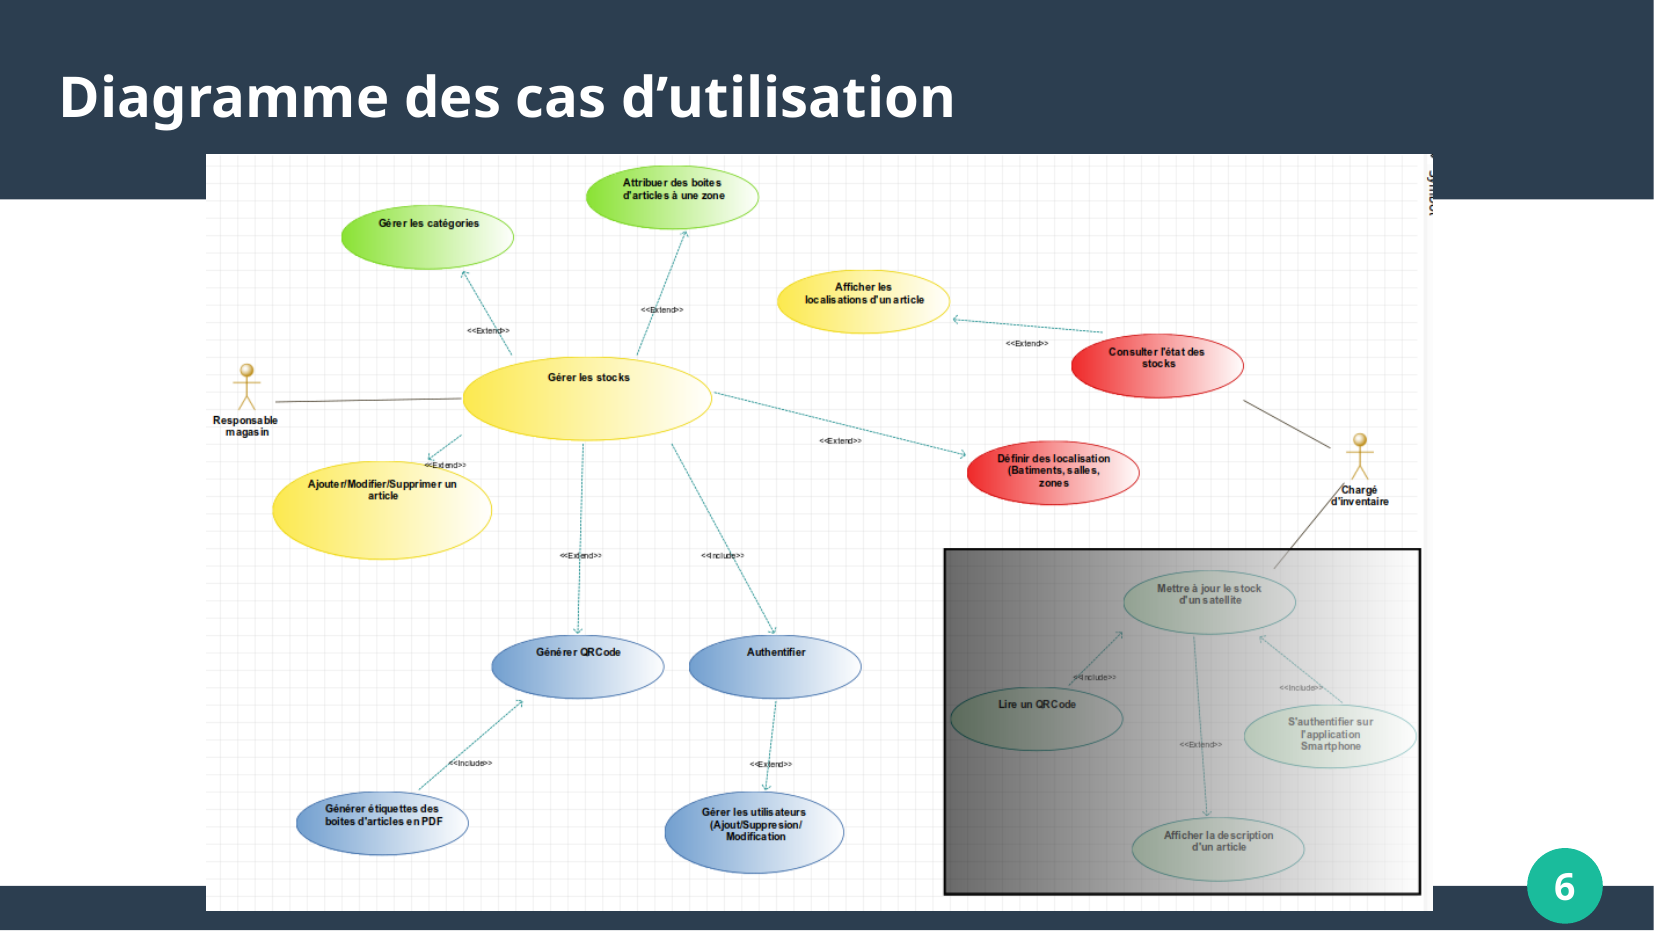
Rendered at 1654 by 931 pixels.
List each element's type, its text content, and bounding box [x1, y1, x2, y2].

title Diagramme des cas d’utilisation [59, 37, 1595, 155]
picture [206, 154, 1433, 912]
